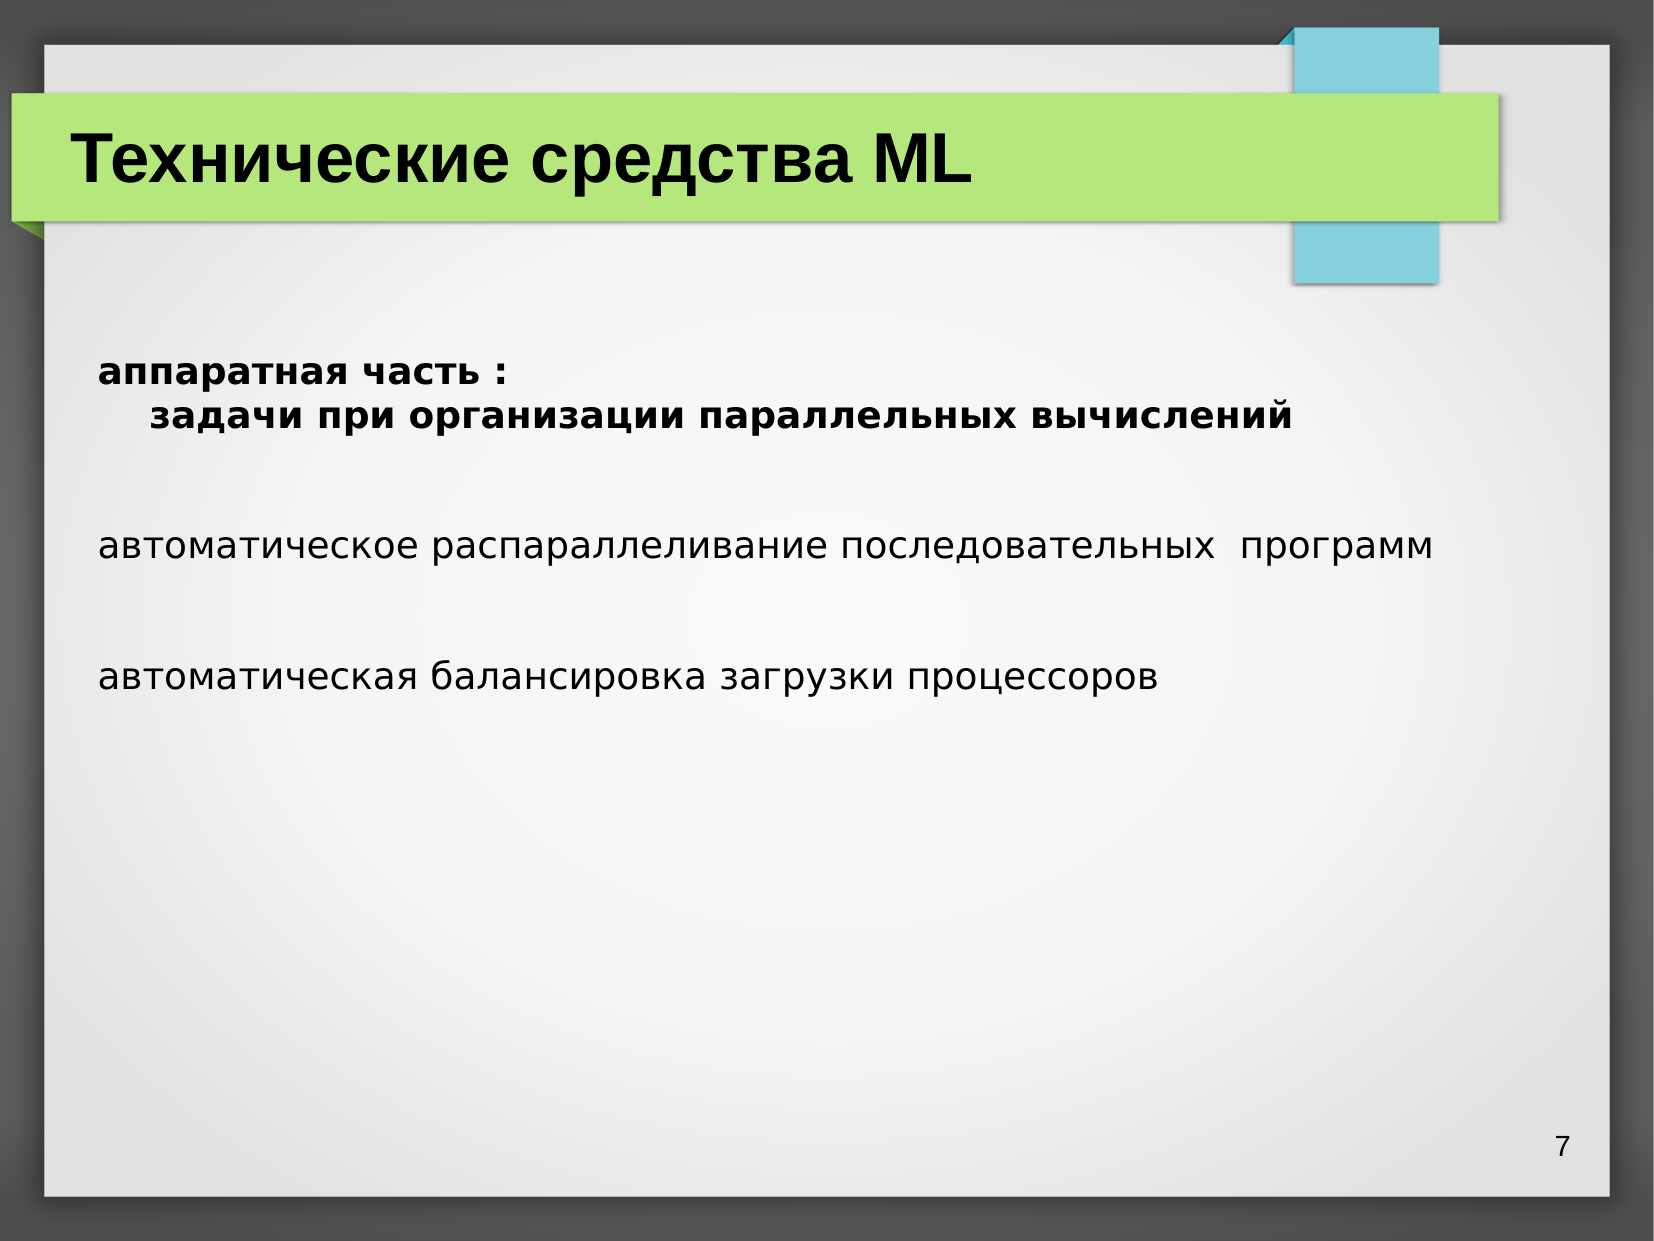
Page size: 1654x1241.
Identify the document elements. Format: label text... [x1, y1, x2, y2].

title Технические средства ML [70, 118, 1205, 199]
picture [0, 0, 1654, 1241]
text_box аппаратная часть : задачи при организации параллельных вычислений автоматическое распараллеливание последовательных программ автоматическая балансировка загрузки процессоров [82, 342, 1489, 804]
